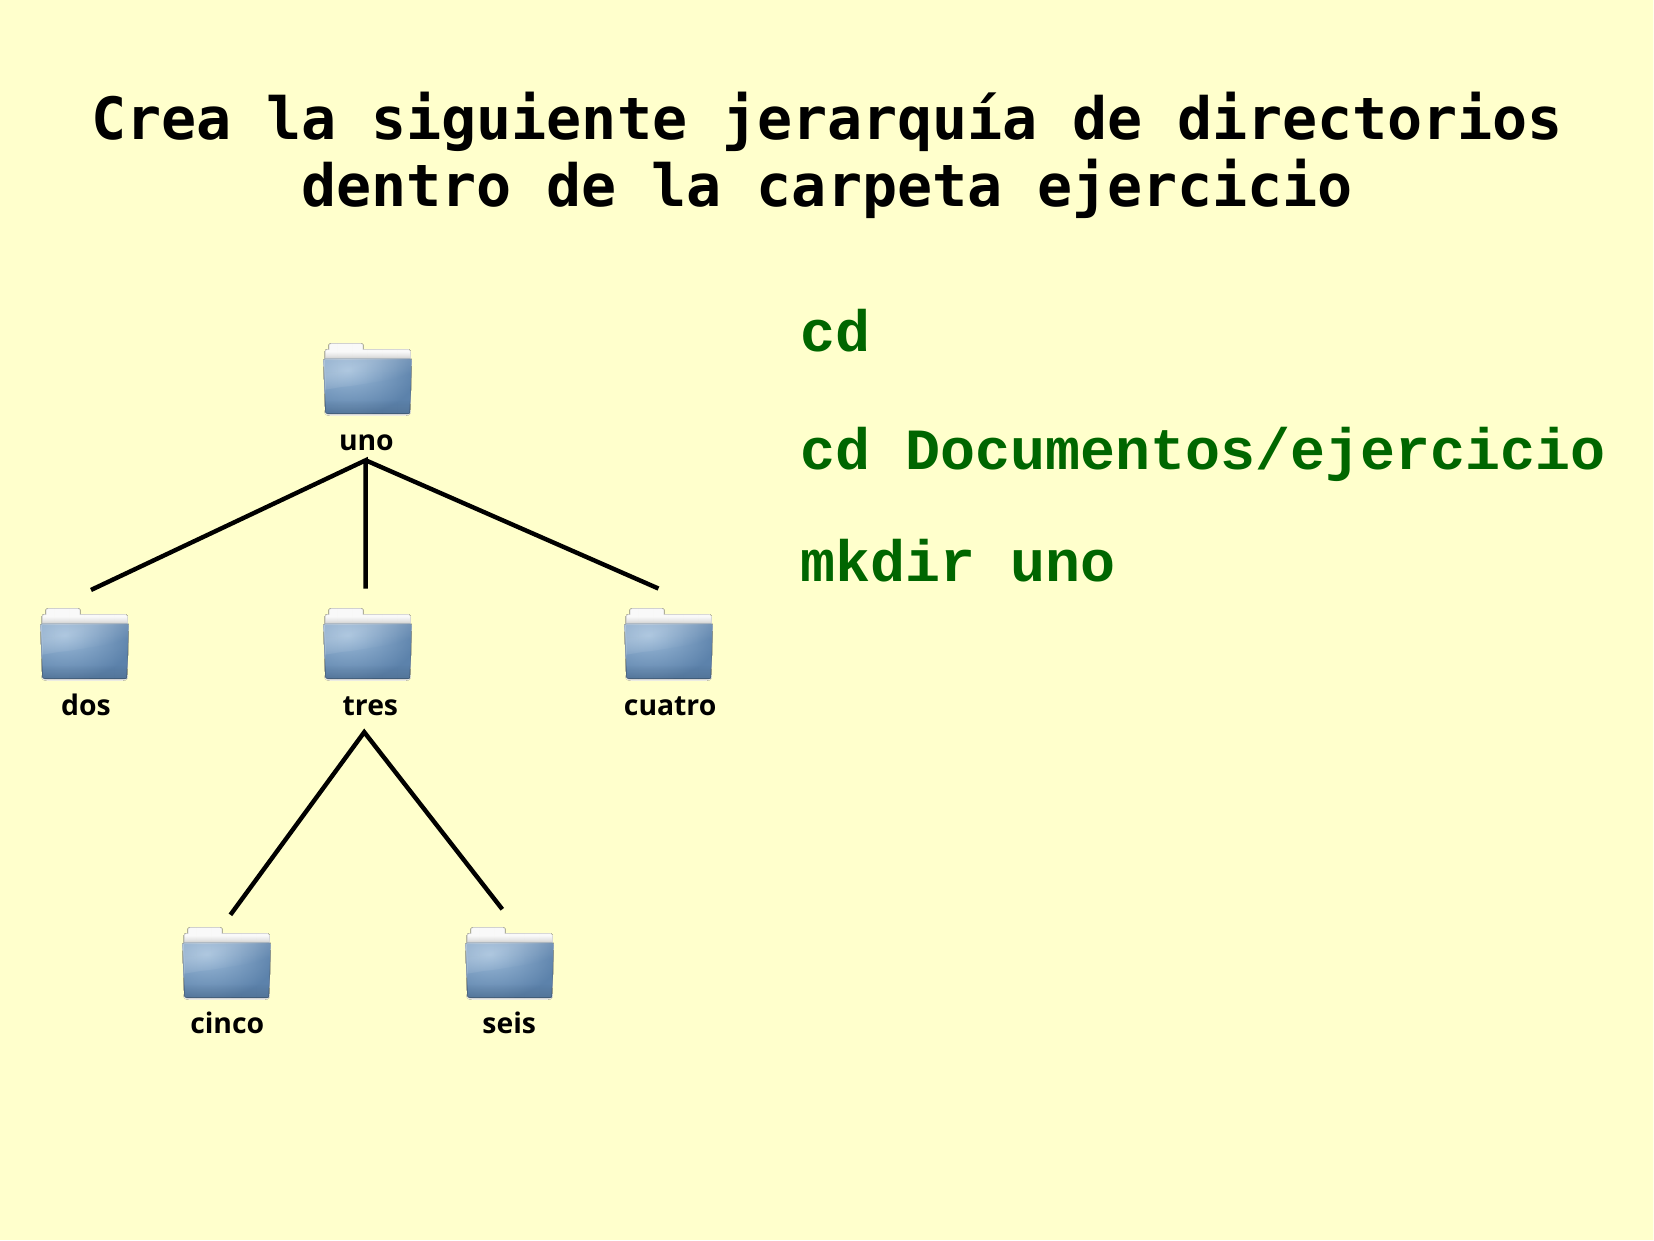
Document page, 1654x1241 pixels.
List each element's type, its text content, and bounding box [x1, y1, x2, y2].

text_box mkdir uno [785, 525, 1654, 609]
picture [23, 330, 733, 1040]
text_box cd [785, 295, 1654, 378]
title Crea la siguiente jerarquía de directorios dentro de la carpeta ejercicio [82, 49, 1571, 257]
text_box cd Documentos/ejercicio [785, 413, 1654, 497]
